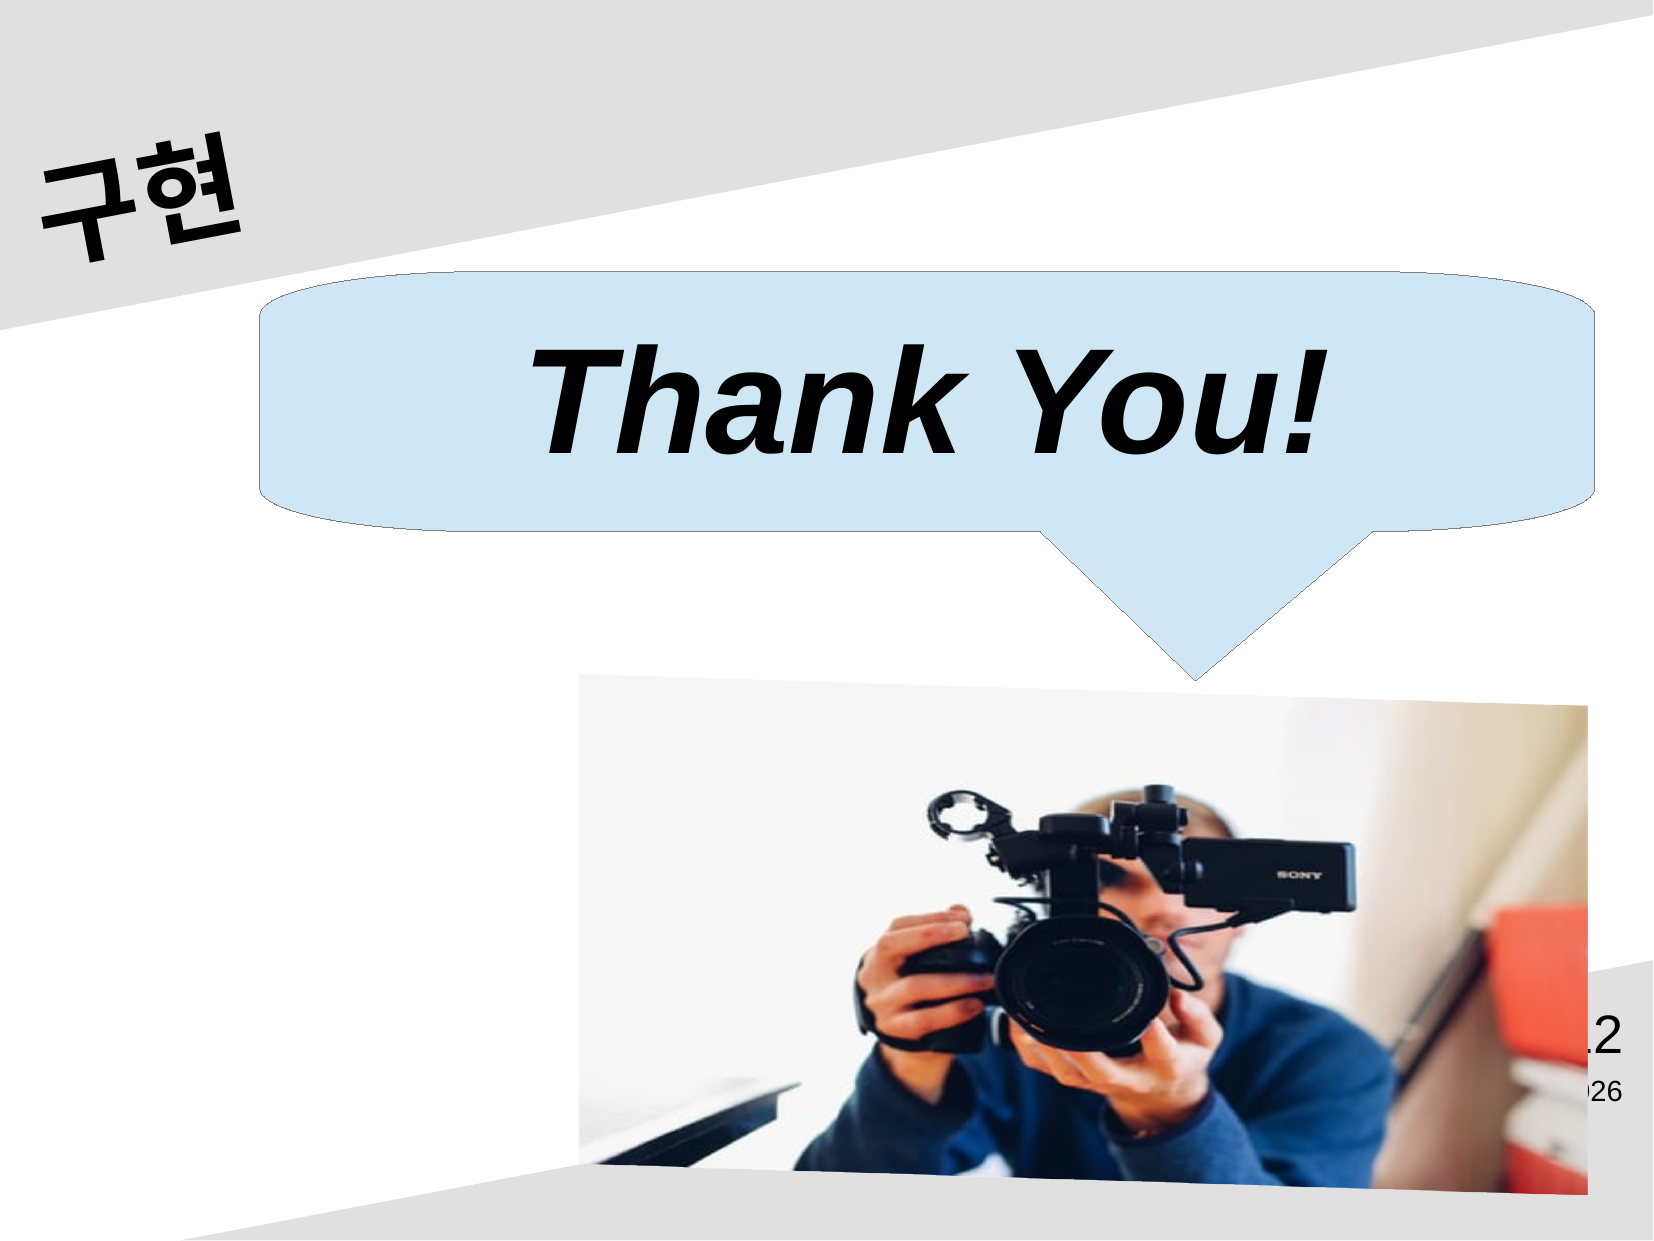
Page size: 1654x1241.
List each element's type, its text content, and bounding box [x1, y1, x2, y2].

text_box Thank You! [259, 271, 1595, 681]
title 구현 [16, 0, 1518, 315]
picture [578, 673, 1588, 1195]
